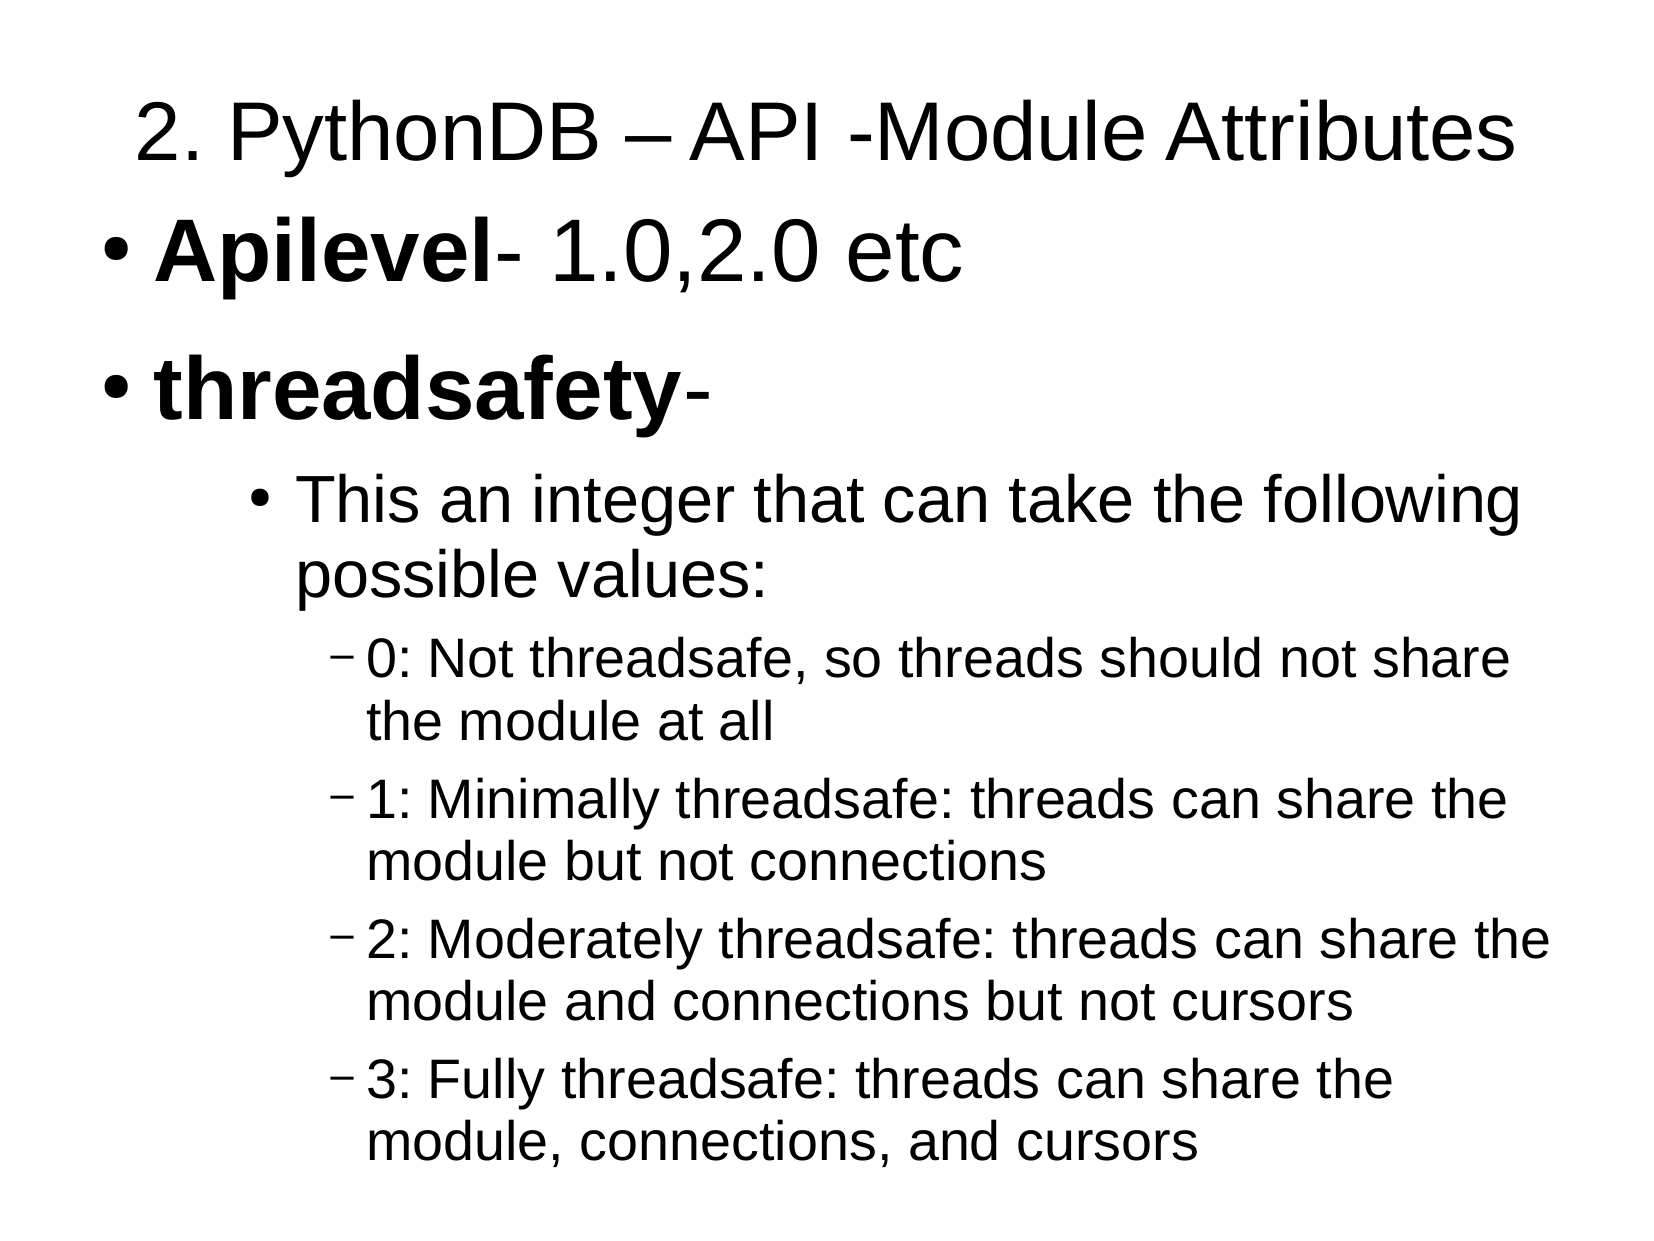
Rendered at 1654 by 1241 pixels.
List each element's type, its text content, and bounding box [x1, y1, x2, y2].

title 2. PythonDB – API -Module Attributes [82, 62, 1571, 200]
list Apilevel- 1.0,2.0 etc threadsafety- This an integer that can take the following possible values: 0: Not threadsafe, so threads should not share the module at all 1: Minimally threadsafe: threads can share the module but not connections 2: Moderately threadsafe: threads can share the module and connections but not cursors 3: Fully threadsafe: threads can share the module, connections, and cursors [82, 200, 1607, 1193]
